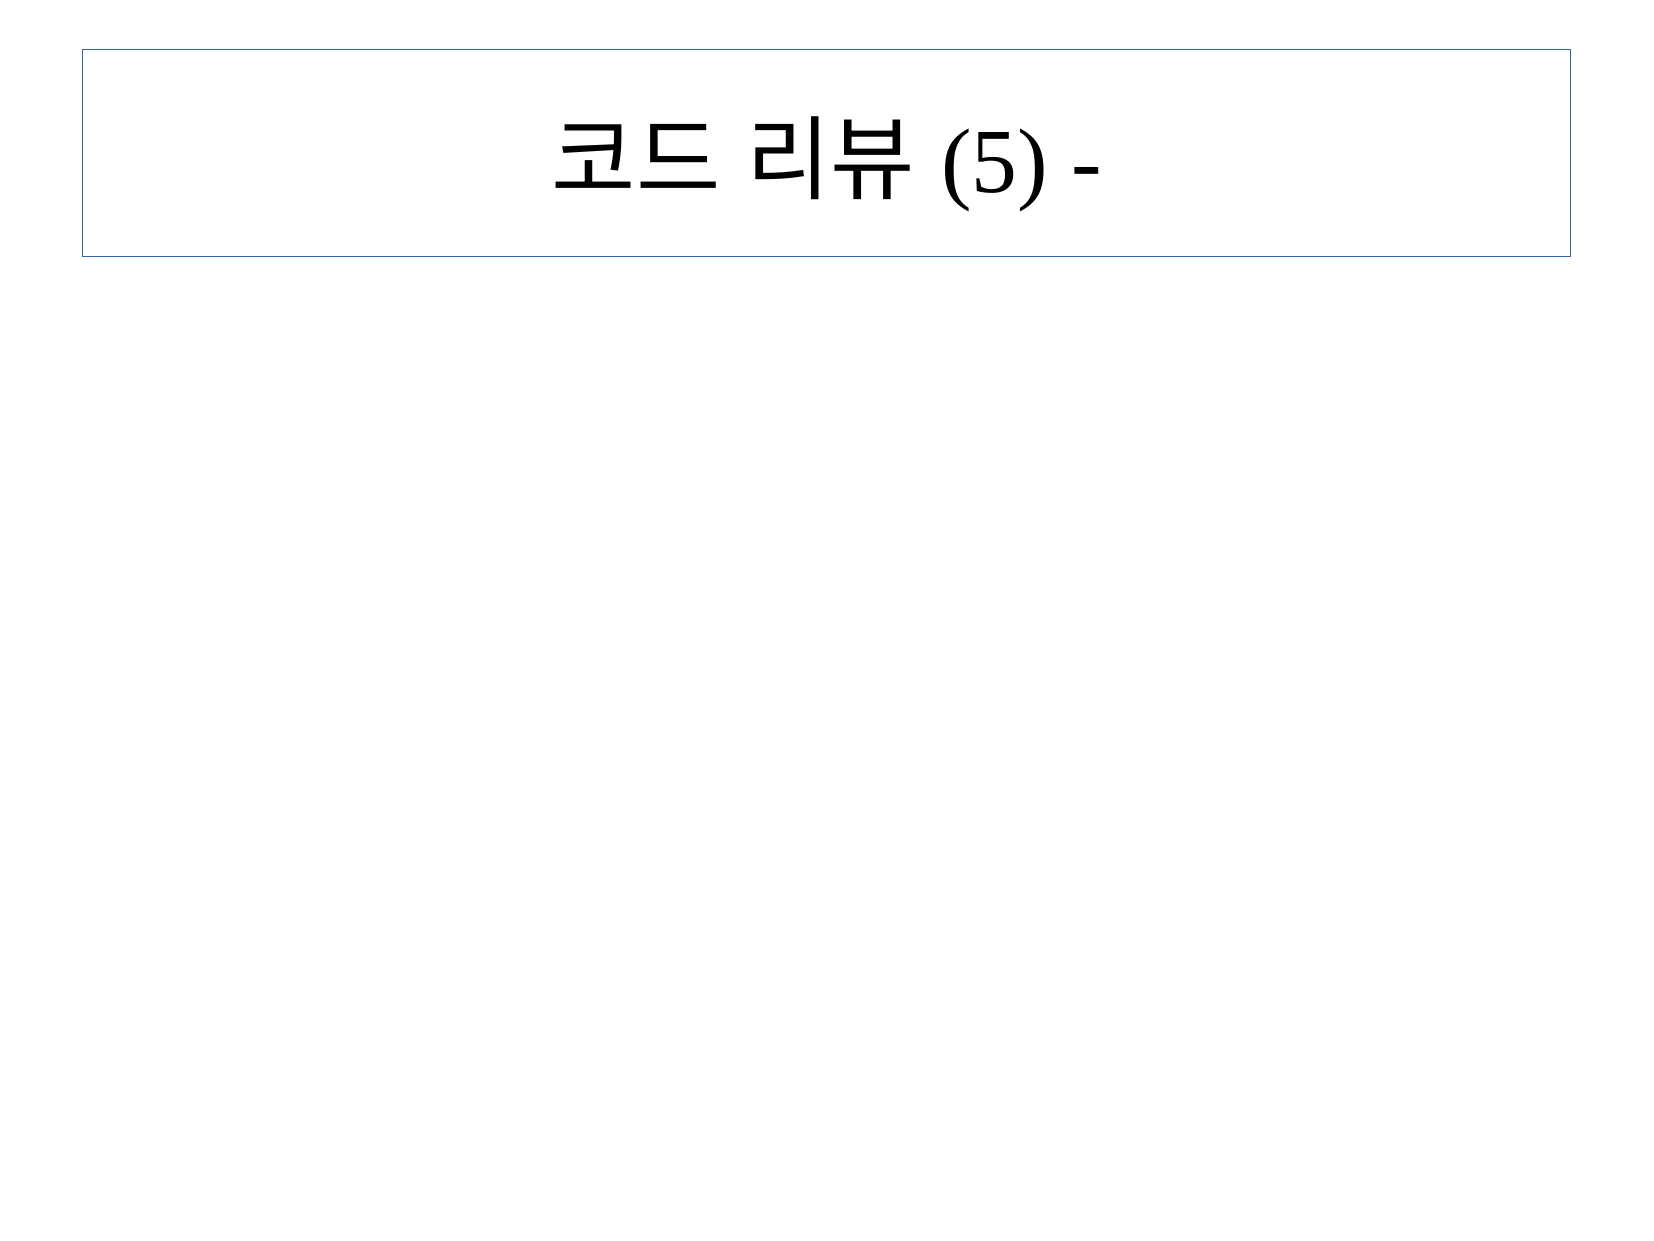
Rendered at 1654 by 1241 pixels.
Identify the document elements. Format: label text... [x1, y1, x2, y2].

title 코드 리뷰 (5) - [82, 49, 1571, 257]
